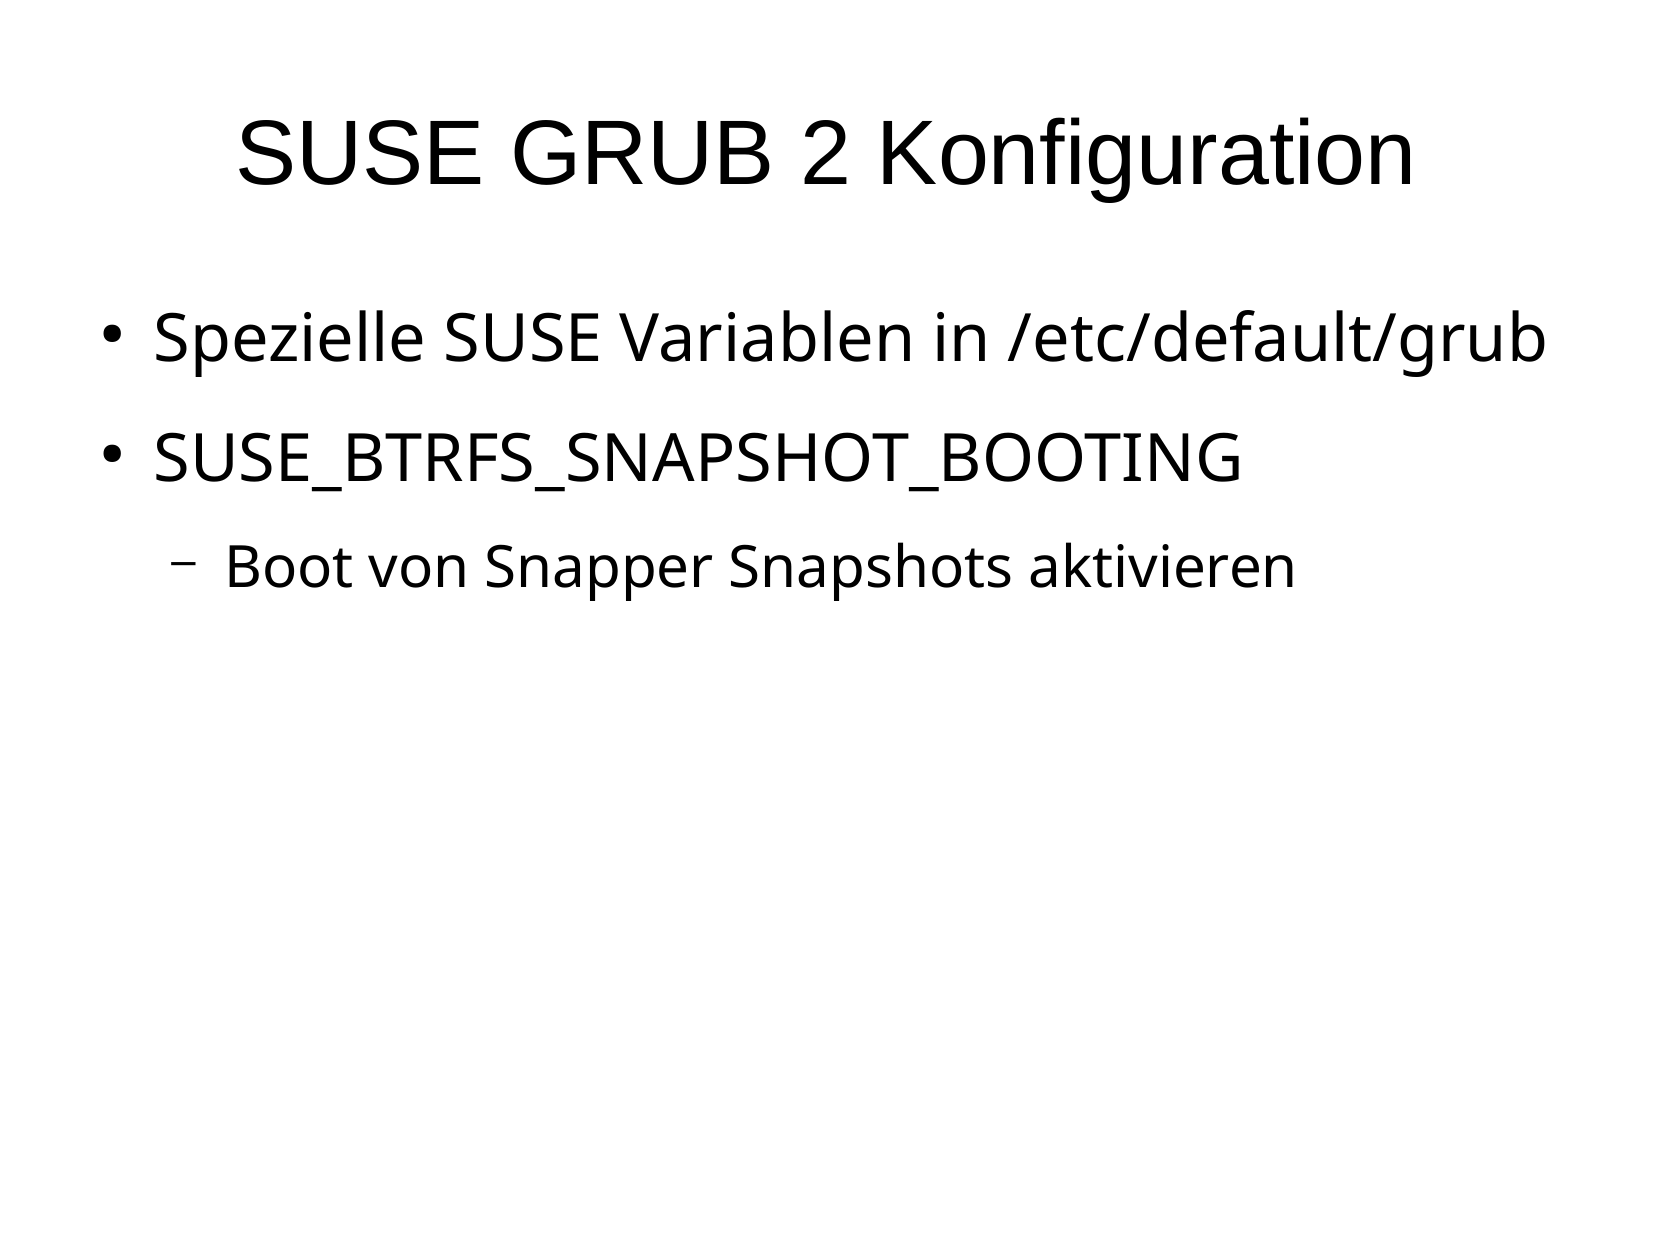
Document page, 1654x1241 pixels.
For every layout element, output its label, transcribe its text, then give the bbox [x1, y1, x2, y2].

title SUSE GRUB 2 Konfiguration [82, 49, 1571, 257]
list Spezielle SUSE Variablen in /etc/default/grub SUSE_BTRFS_SNAPSHOT_BOOTING Boot von Snapper Snapshots aktivieren [82, 290, 1571, 1010]
